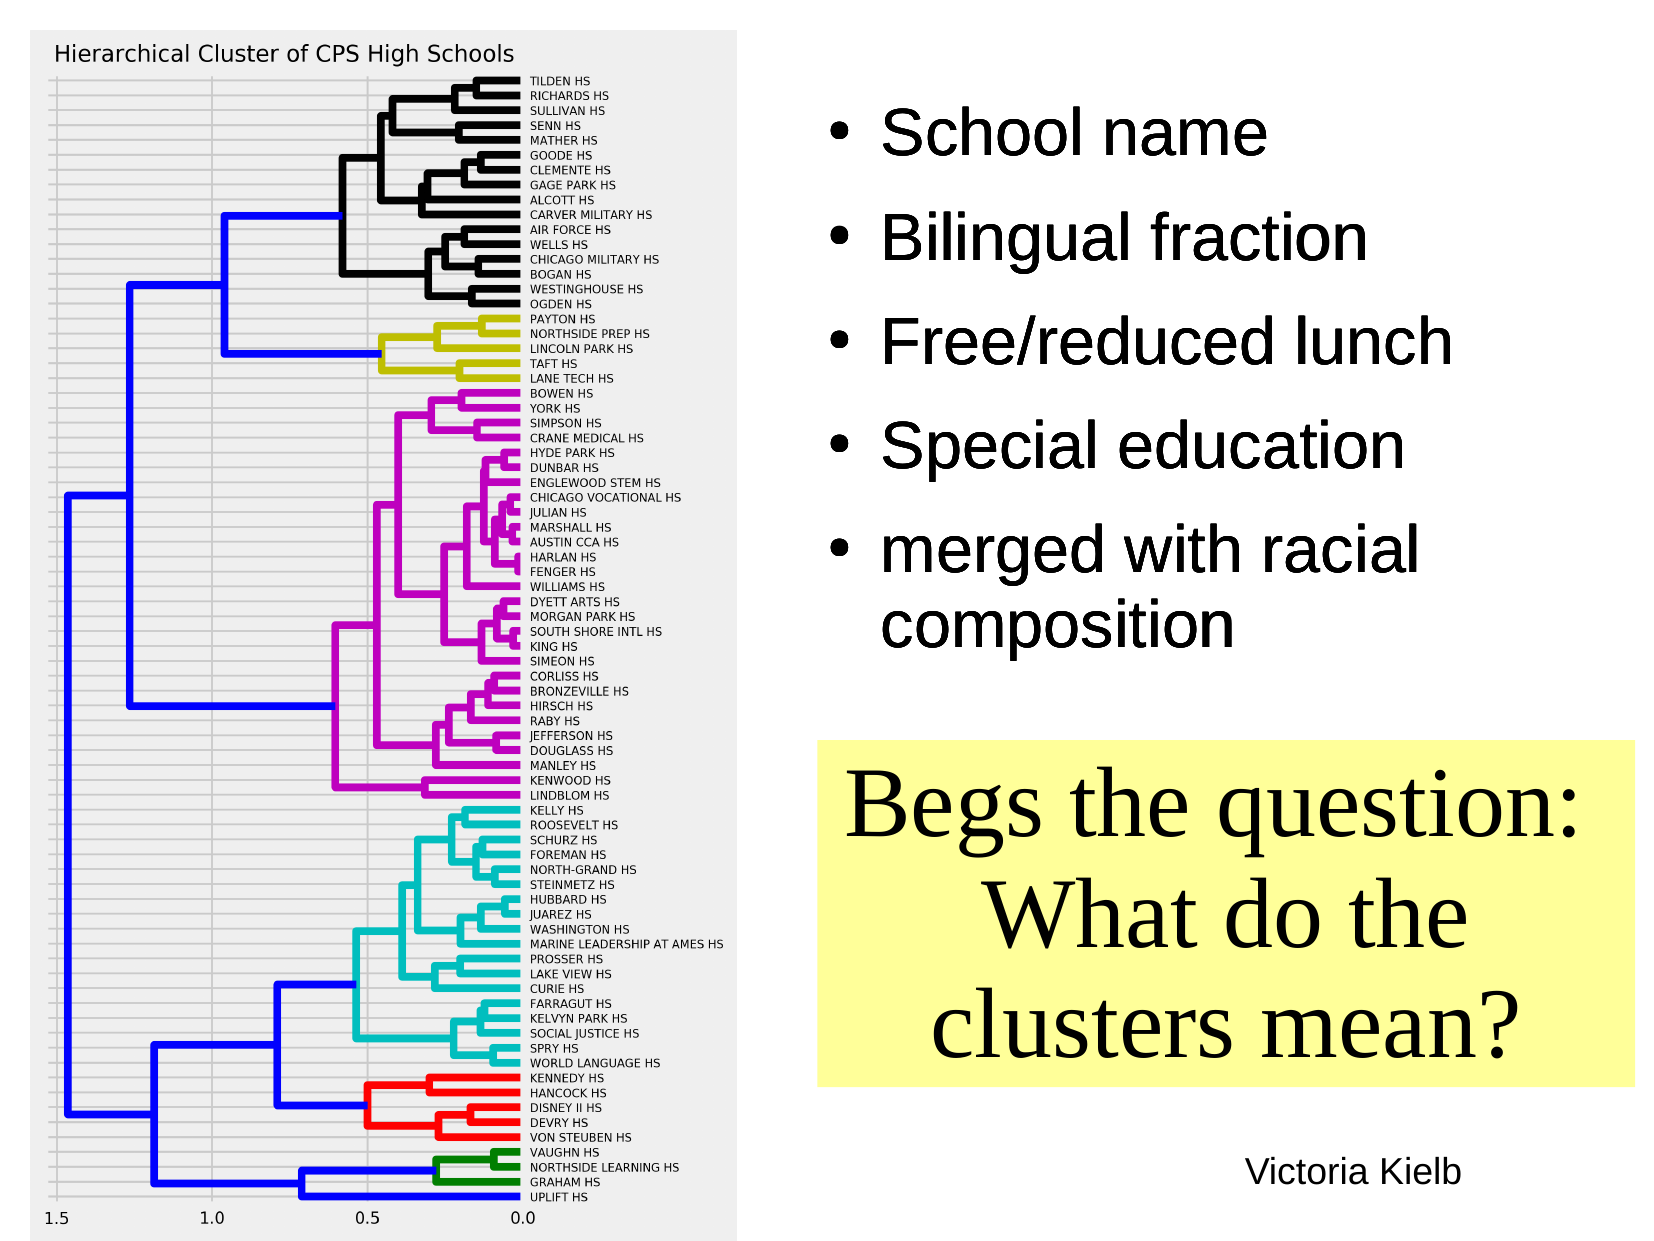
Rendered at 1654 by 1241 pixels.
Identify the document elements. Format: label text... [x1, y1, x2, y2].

list School name Bilingual fraction Free/reduced lunch Special education merged with racial composition feed into clustering / treemaking algorithm [810, 95, 1493, 1018]
text_box Begs the question: What do the clusters mean? [817, 740, 1636, 1088]
picture [30, 30, 737, 1241]
text_box Victoria Kielb [1230, 1143, 1479, 1201]
